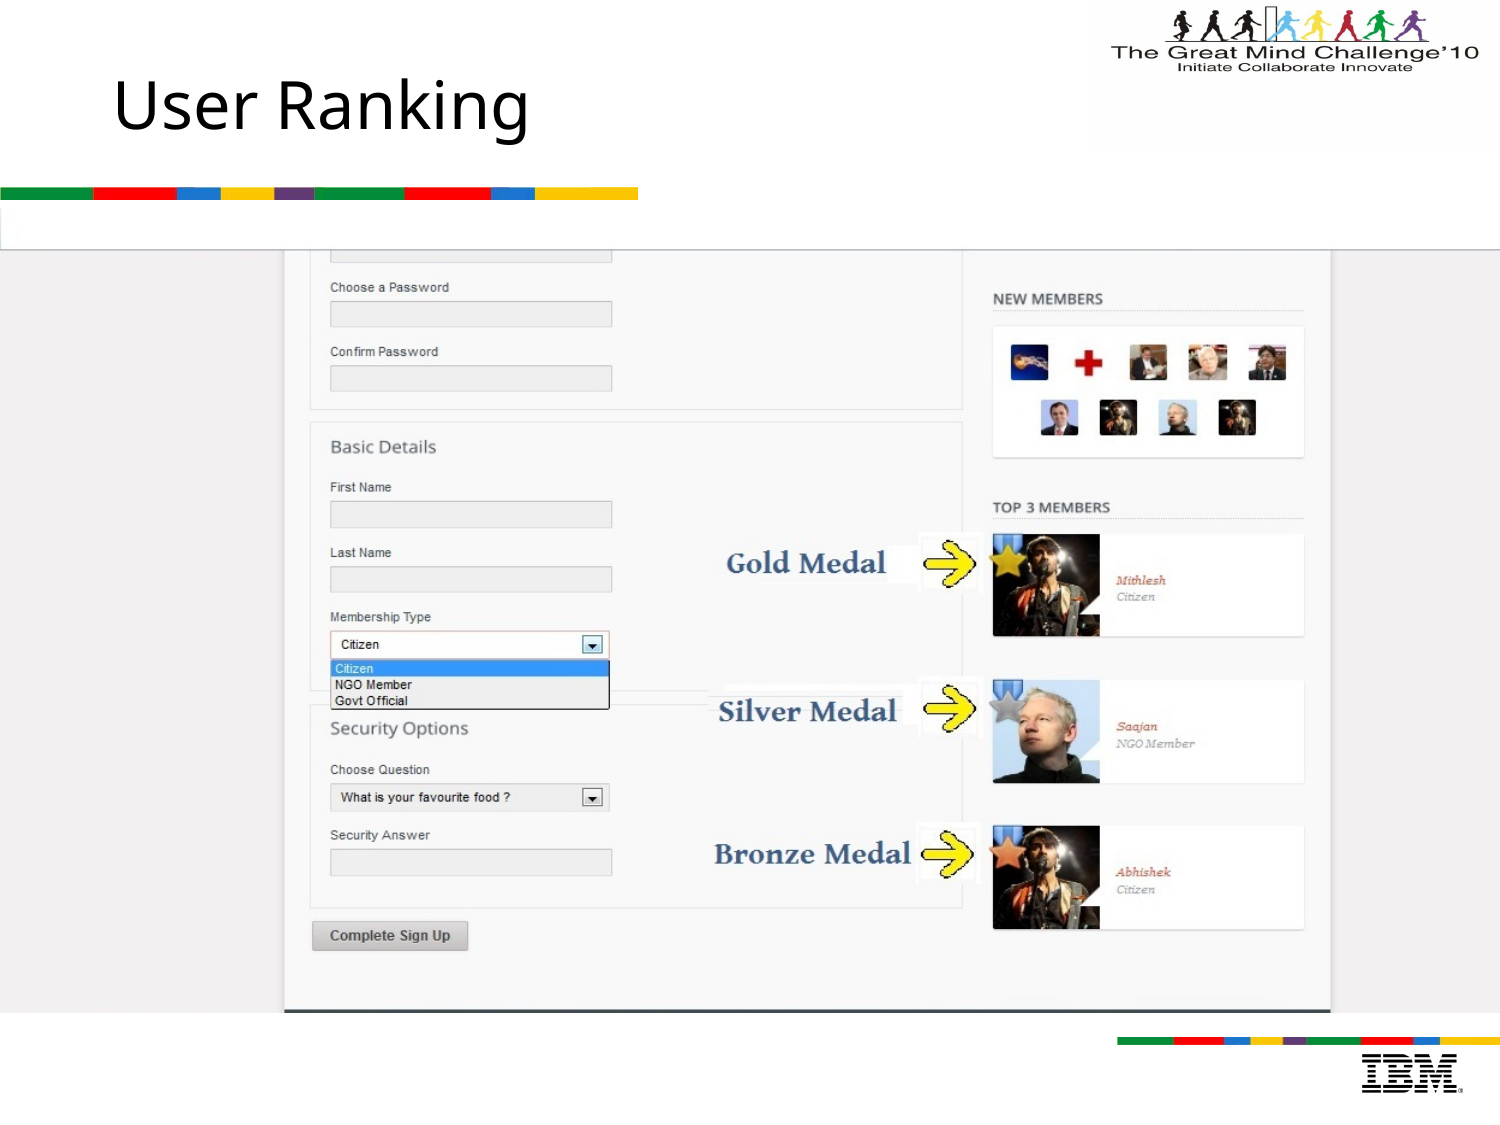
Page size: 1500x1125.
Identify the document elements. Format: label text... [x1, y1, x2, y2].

picture [1362, 1054, 1463, 1093]
picture [1117, 1037, 1500, 1045]
text_box User Ranking [112, 55, 533, 150]
picture [1087, 0, 1500, 150]
picture [0, 208, 1500, 1013]
picture [0, 187, 638, 200]
